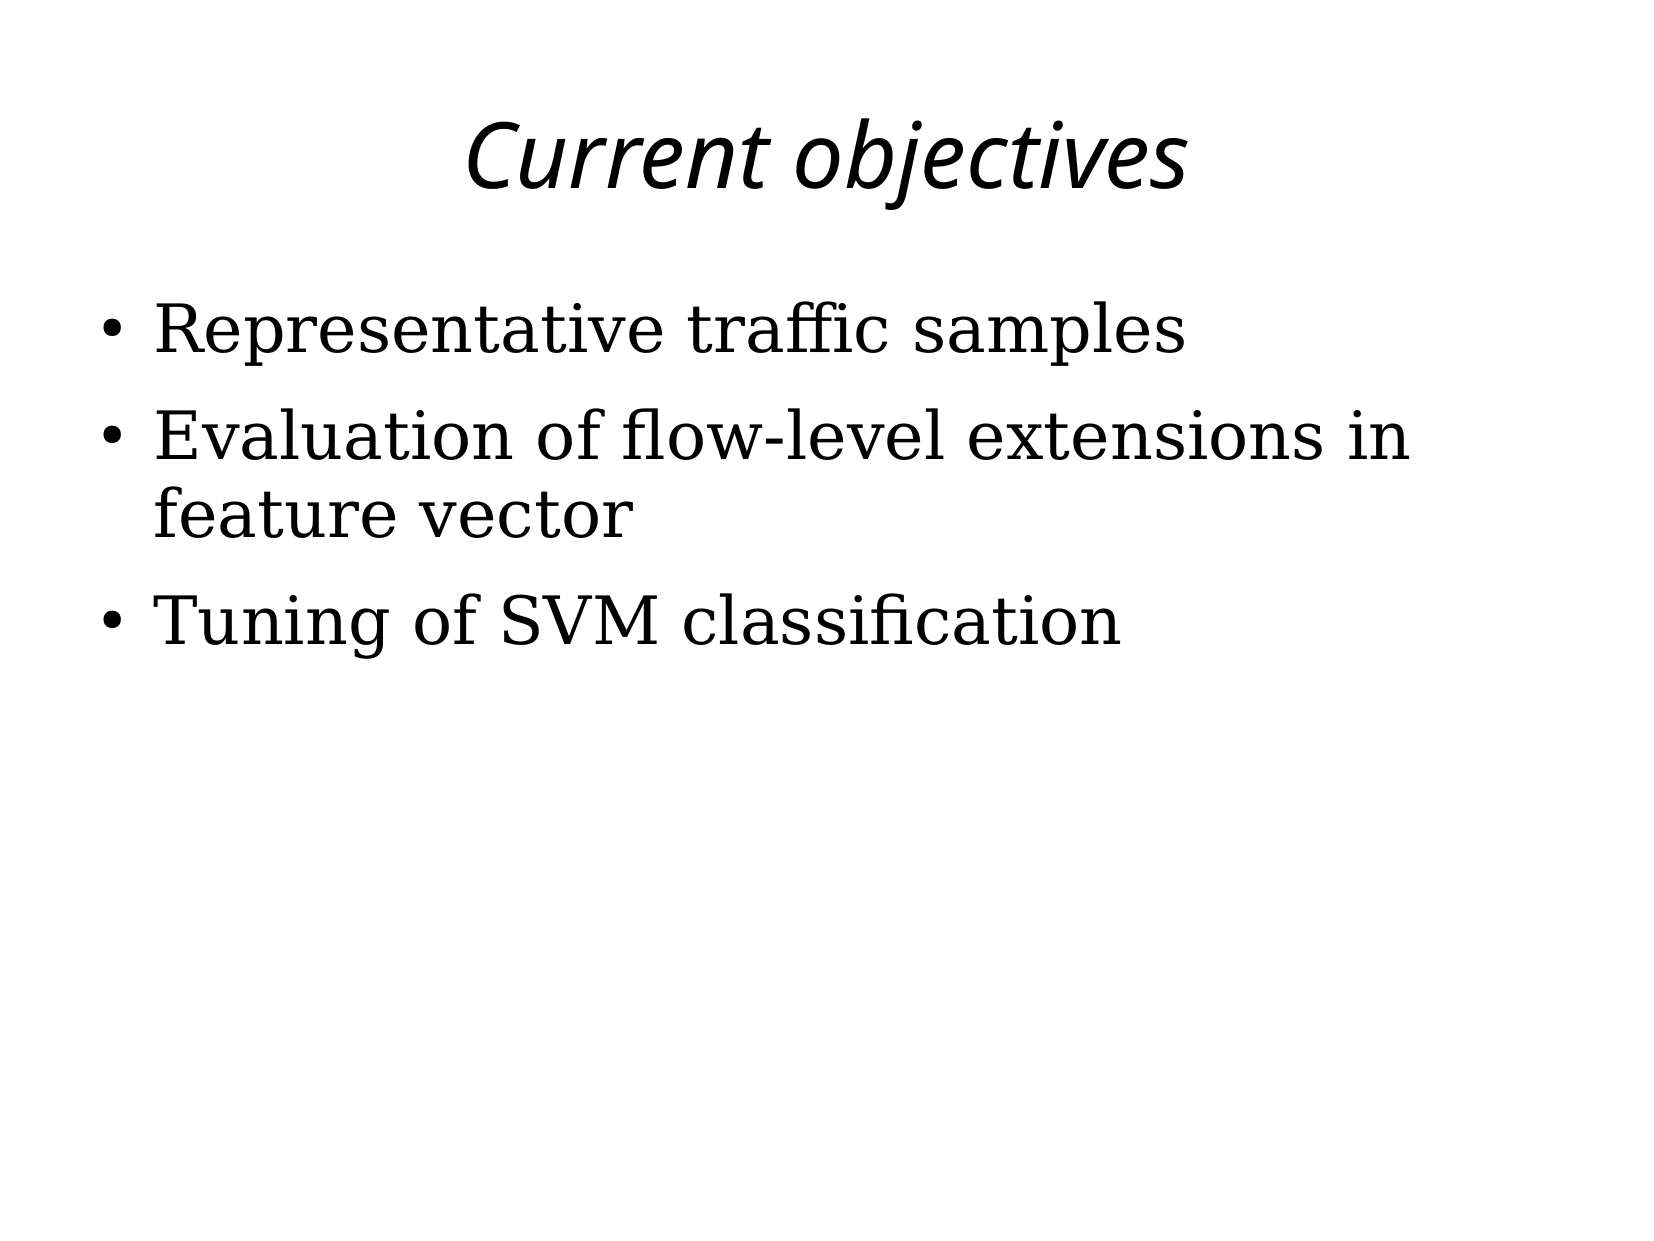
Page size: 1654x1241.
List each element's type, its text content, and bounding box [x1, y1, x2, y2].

title Current objectives [82, 56, 1571, 250]
list Representative traffic samples Evaluation of flow-level extensions in feature vector Tuning of SVM classification [82, 290, 1571, 1109]
